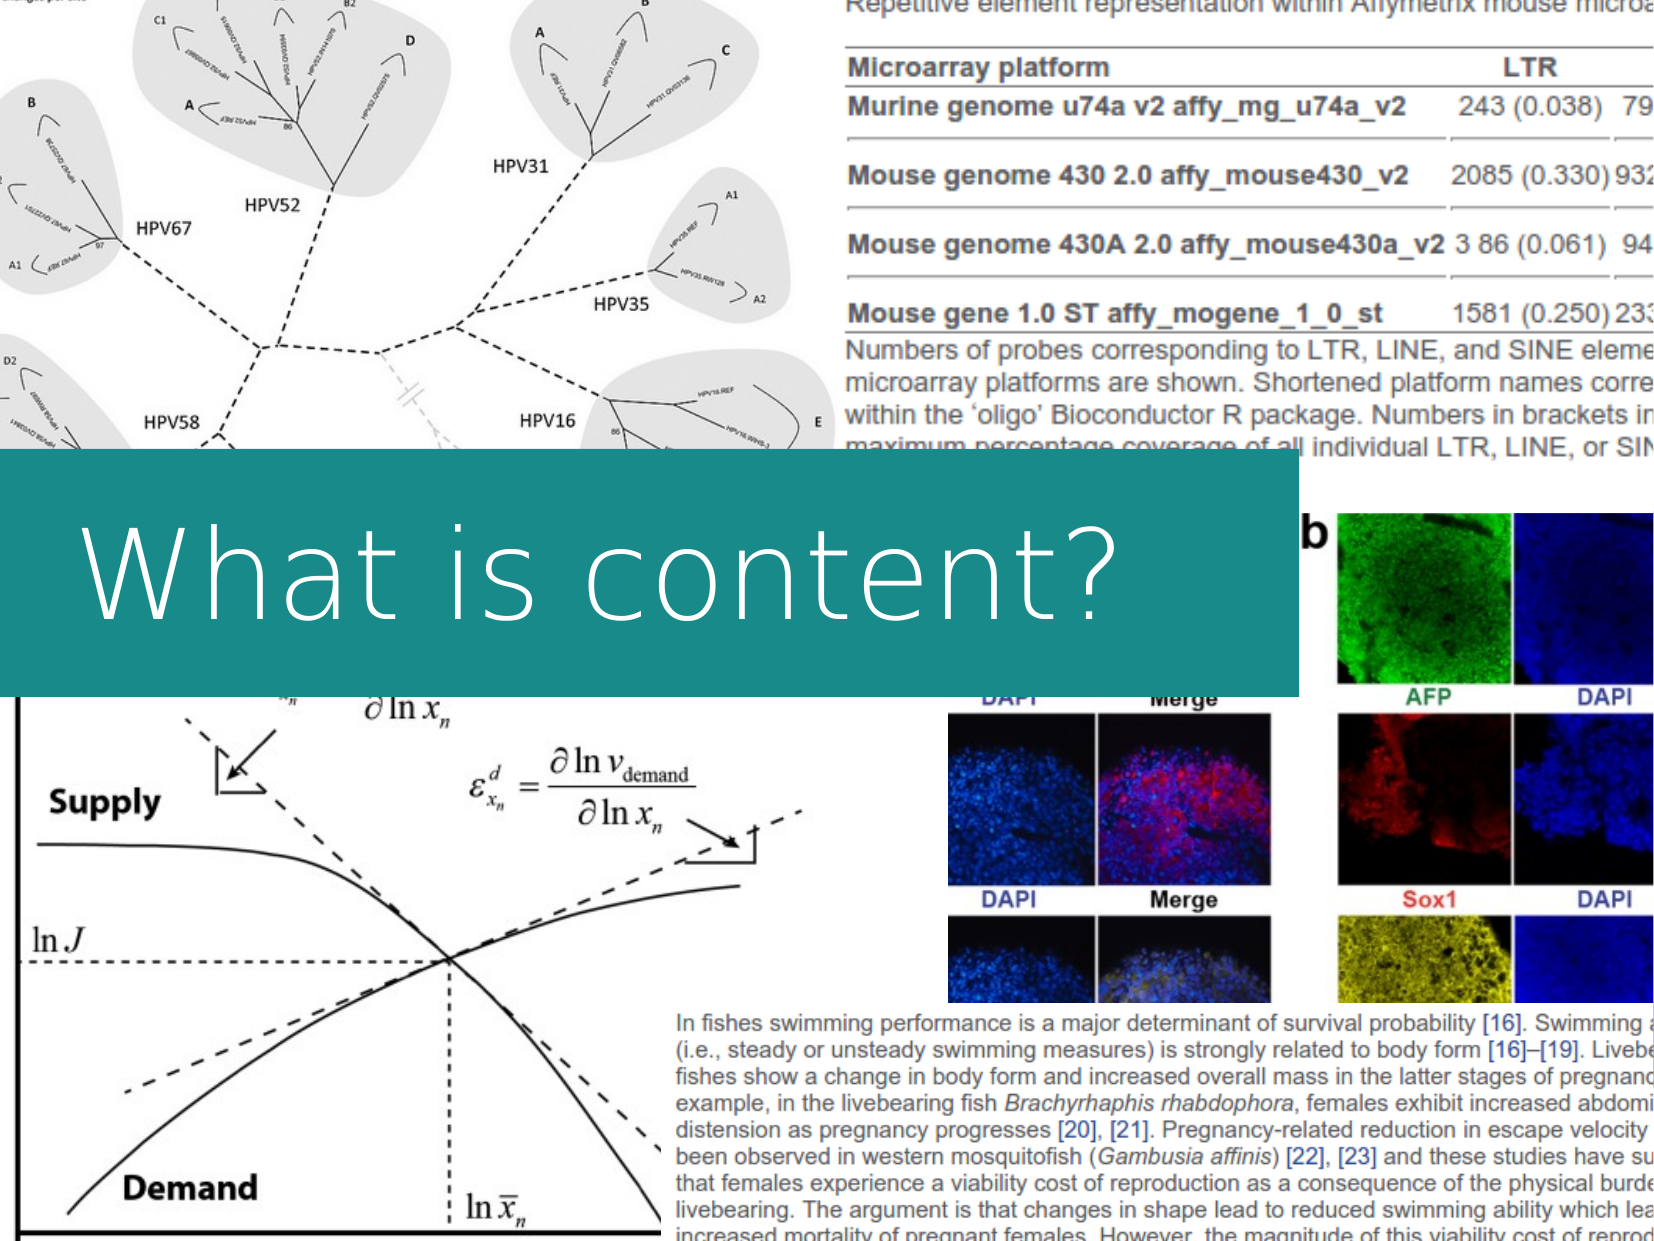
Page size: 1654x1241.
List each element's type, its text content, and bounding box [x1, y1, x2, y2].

text_box [0, 448, 1300, 697]
picture [0, 0, 1654, 1241]
text_box What is content? [59, 496, 1205, 777]
